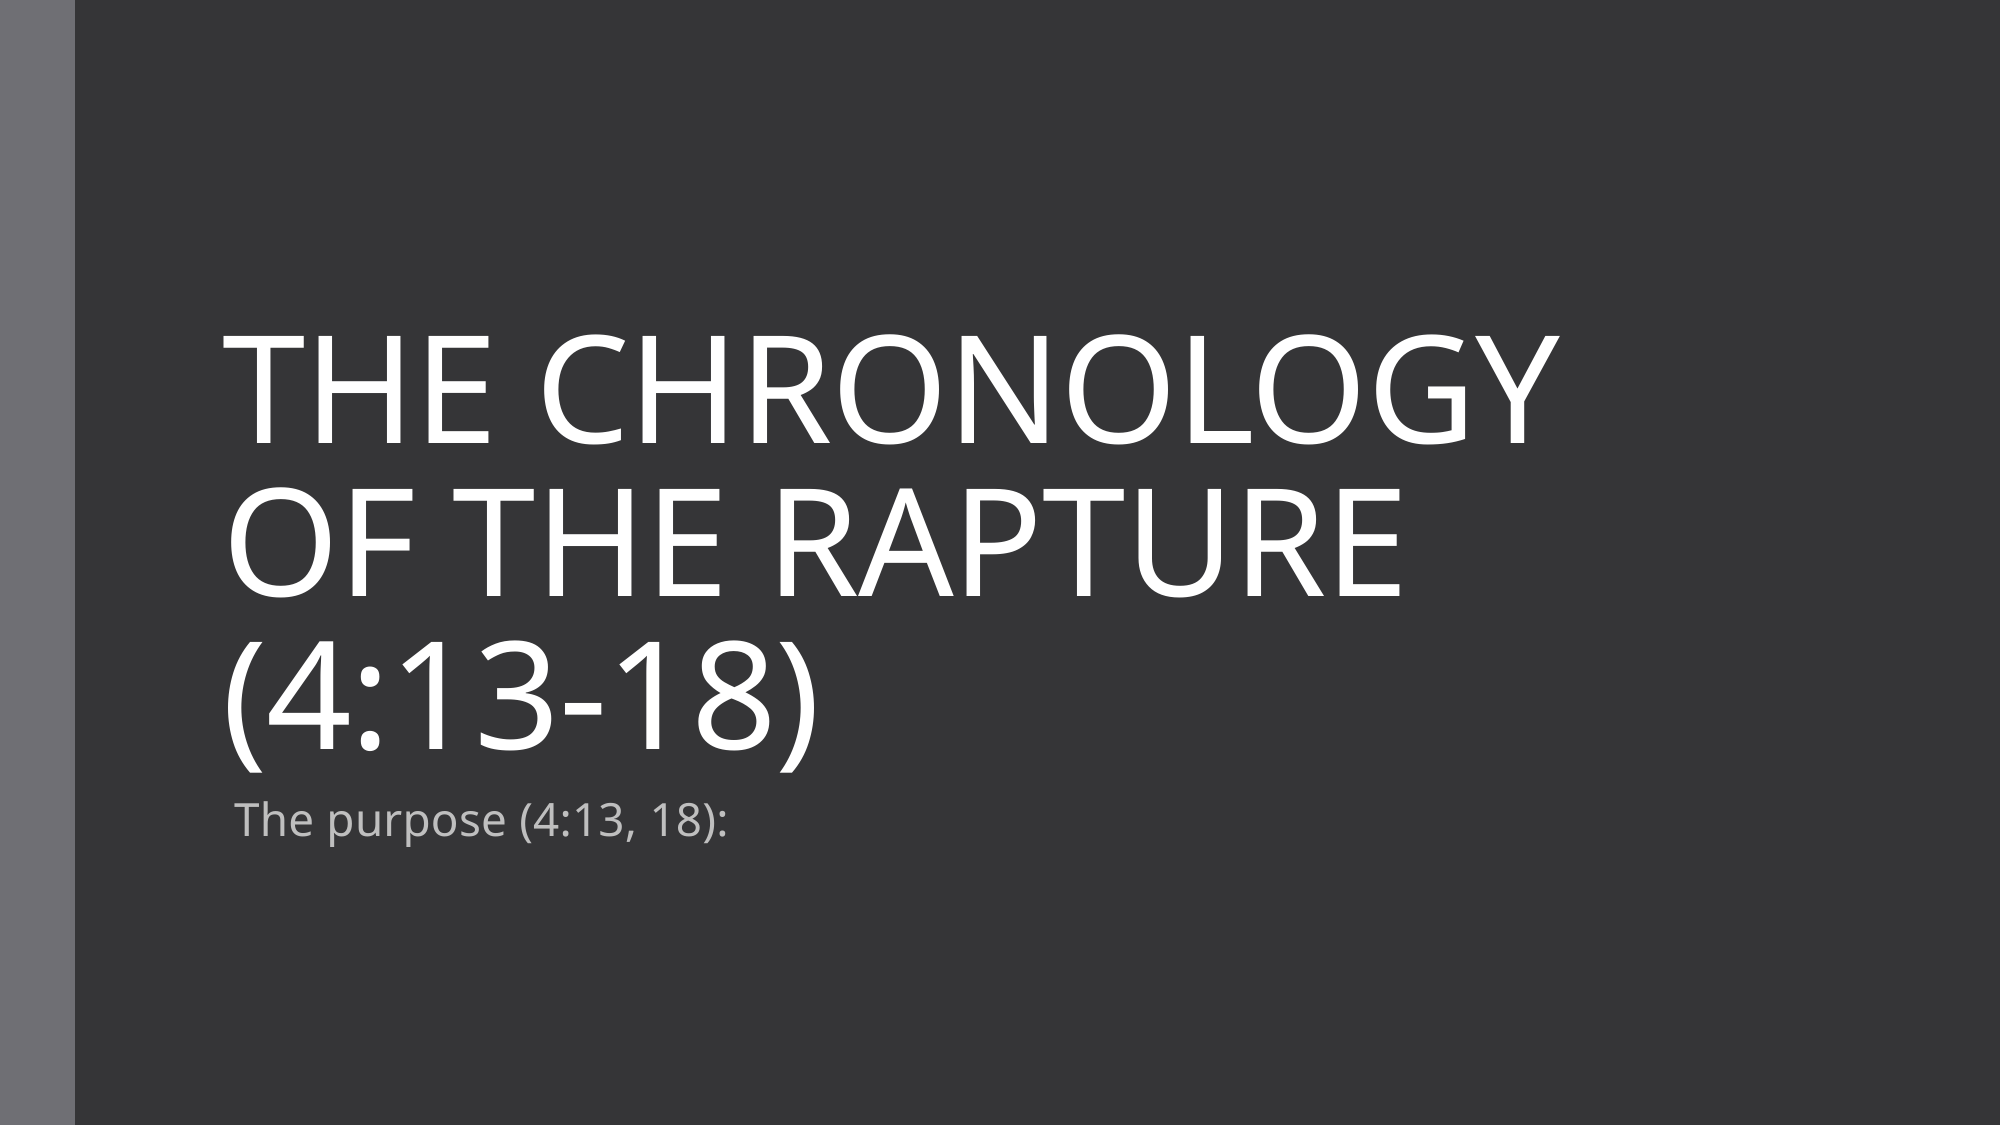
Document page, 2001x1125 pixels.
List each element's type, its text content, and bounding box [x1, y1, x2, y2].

title THE CHRONOLOGY OF THE RAPTURE (4:13-18) [206, 124, 1752, 787]
subtitle The purpose (4:13, 18): [206, 787, 1752, 1066]
